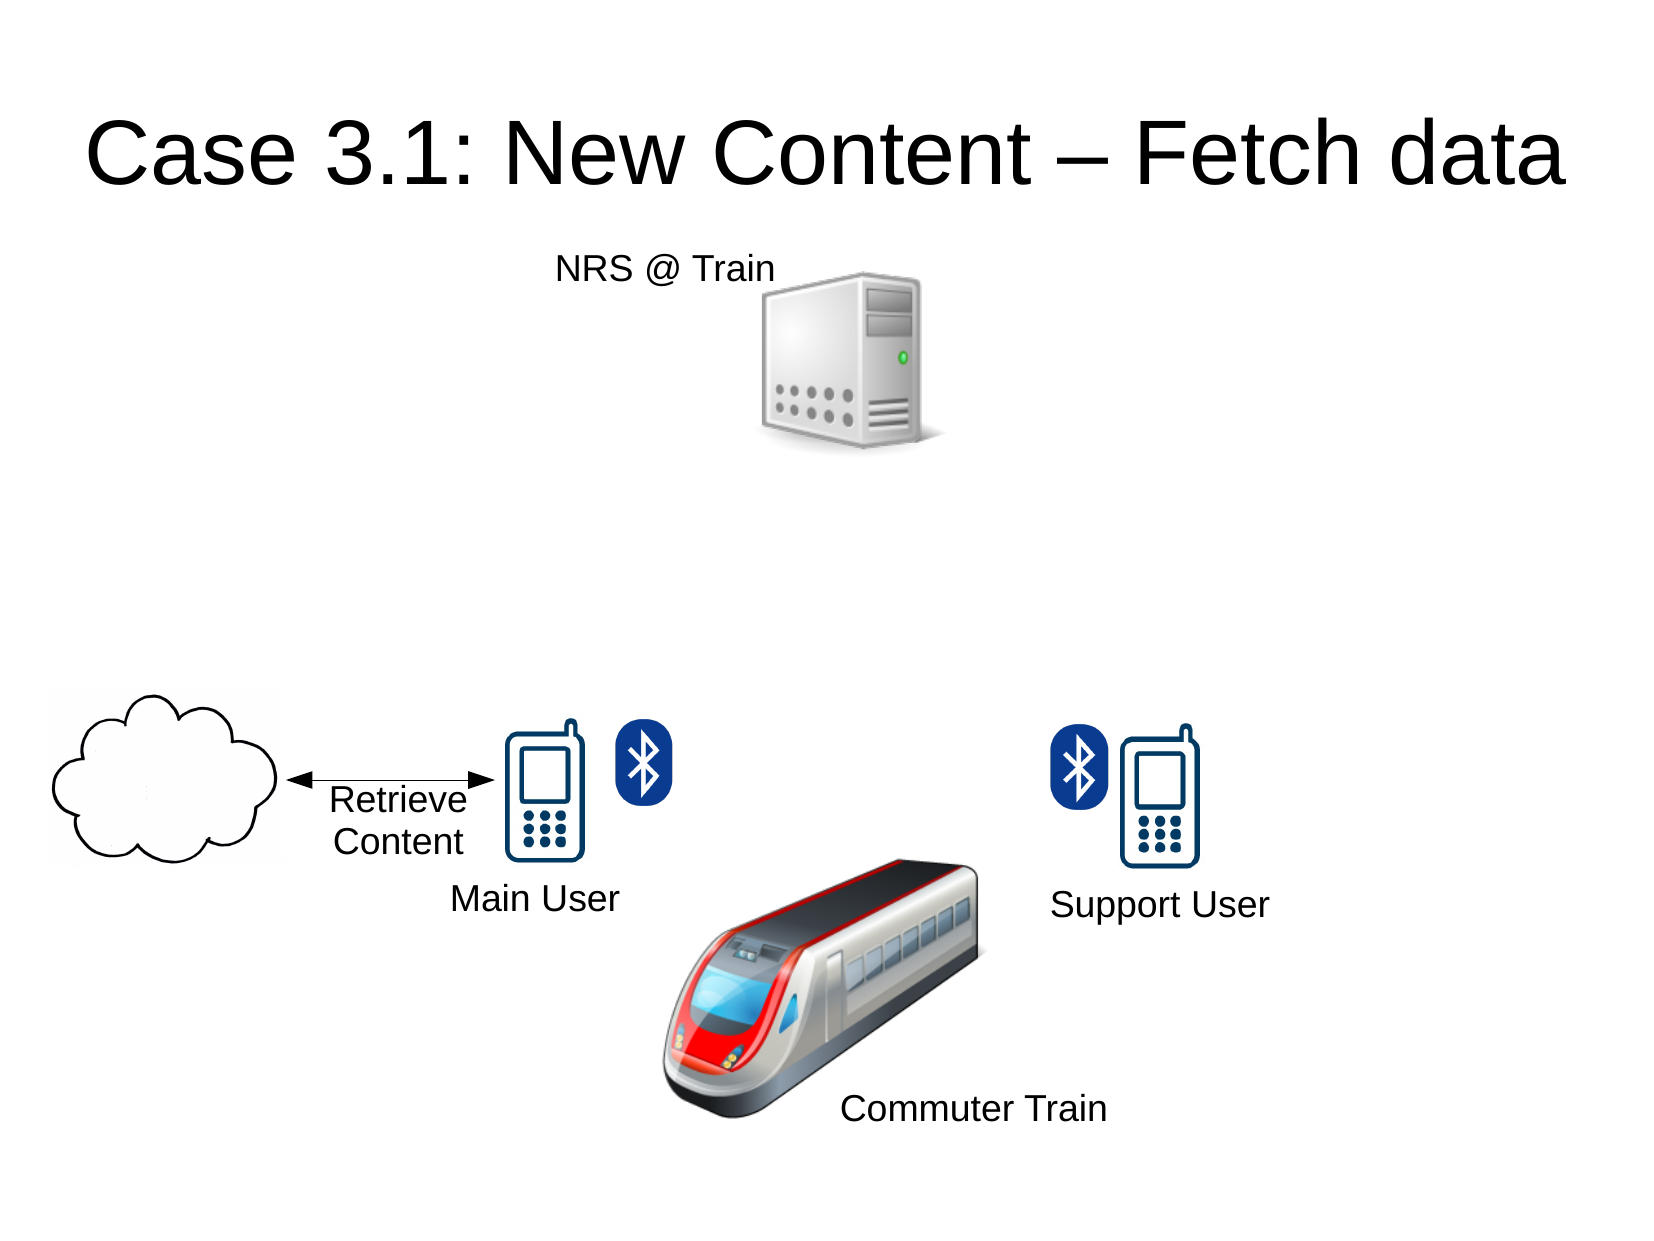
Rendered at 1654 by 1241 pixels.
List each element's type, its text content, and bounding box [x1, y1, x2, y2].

picture [660, 824, 991, 1156]
picture [45, 688, 286, 871]
picture [1048, 719, 1236, 875]
text_box NRS @ Train [540, 240, 796, 297]
text_box Support User [1035, 875, 1321, 933]
text_box Main User [435, 870, 646, 927]
text_box Retrieve Content [285, 771, 511, 871]
picture [465, 714, 676, 870]
title Case 3.1: New Content – Fetch data [82, 49, 1571, 257]
picture [750, 256, 950, 457]
text_box Commuter Train [825, 1080, 1141, 1137]
